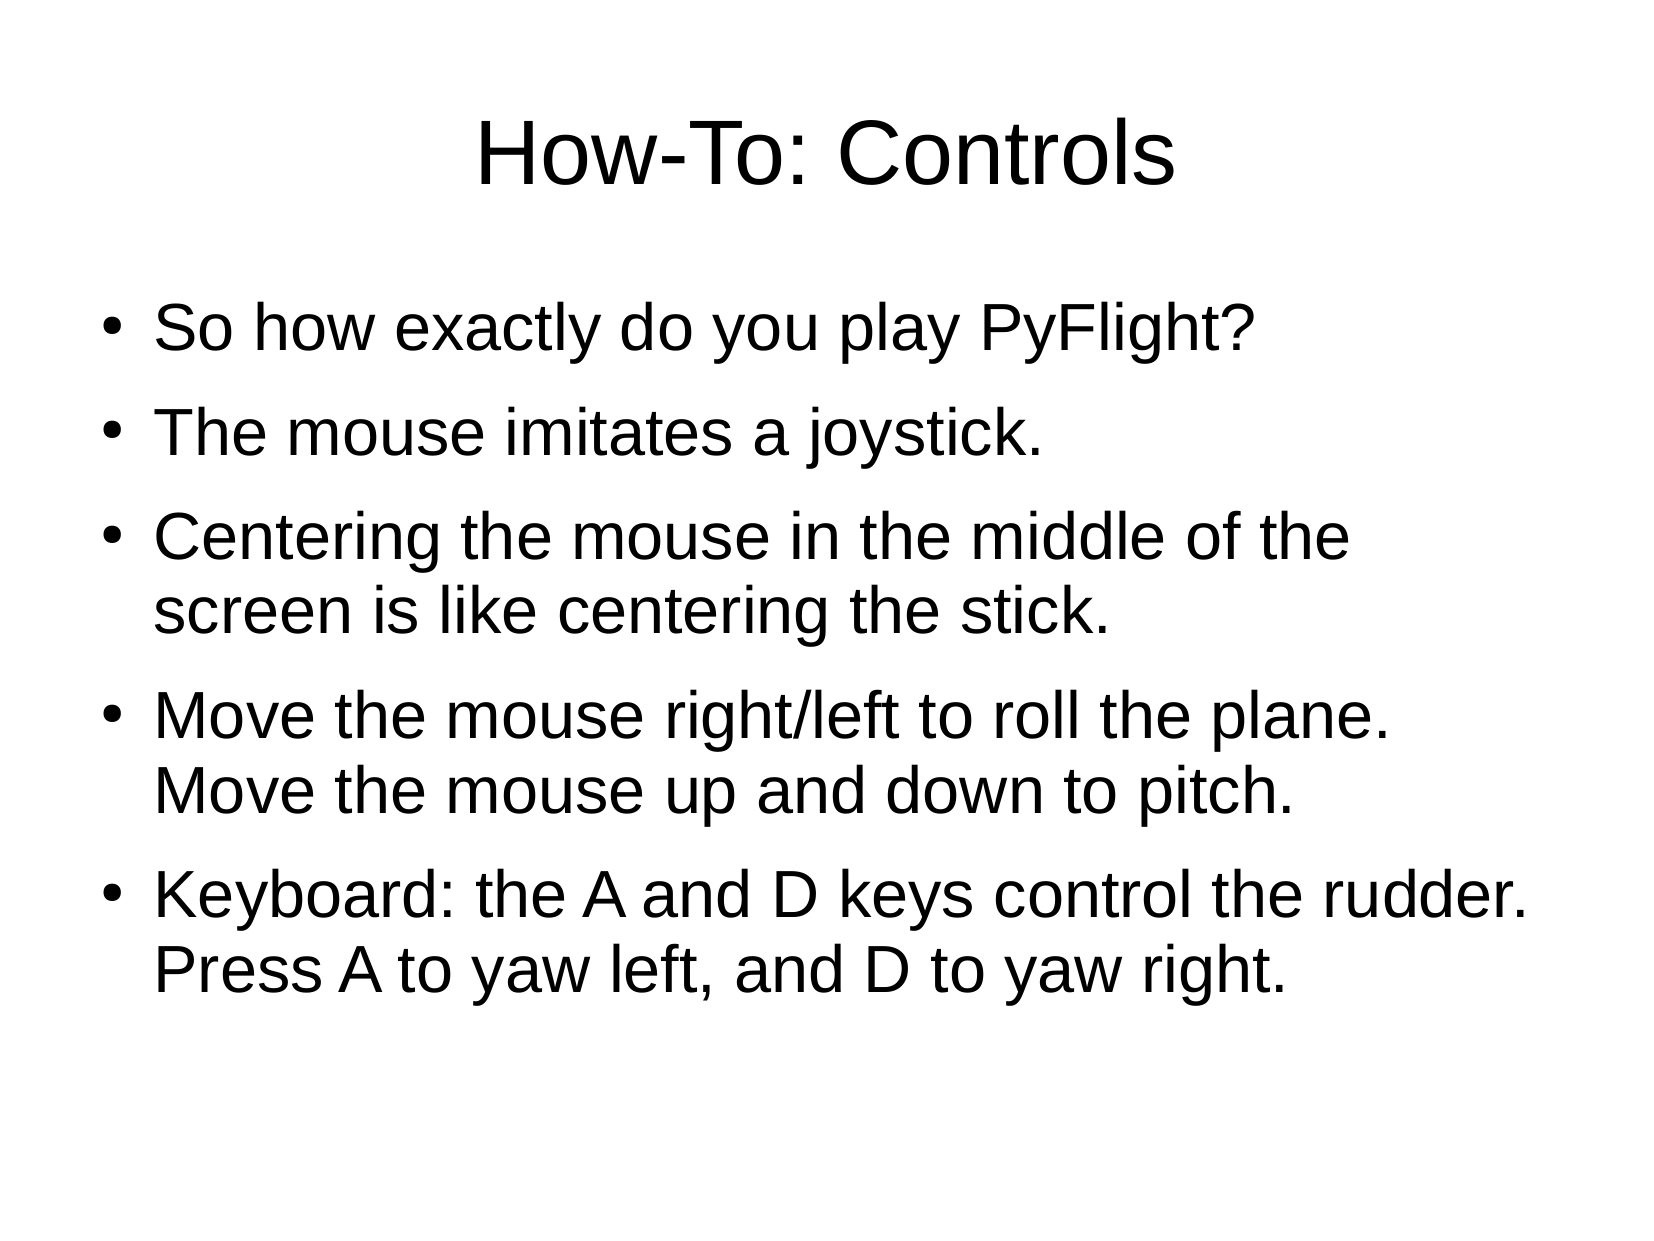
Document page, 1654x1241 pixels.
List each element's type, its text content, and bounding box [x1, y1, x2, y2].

title How-To: Controls [82, 49, 1571, 257]
list So how exactly do you play PyFlight? The mouse imitates a joystick. Centering the mouse in the middle of the screen is like centering the stick. Move the mouse right/left to roll the plane. Move the mouse up and down to pitch. Keyboard: the A and D keys control the rudder. Press A to yaw left, and D to yaw right. [82, 290, 1571, 1010]
